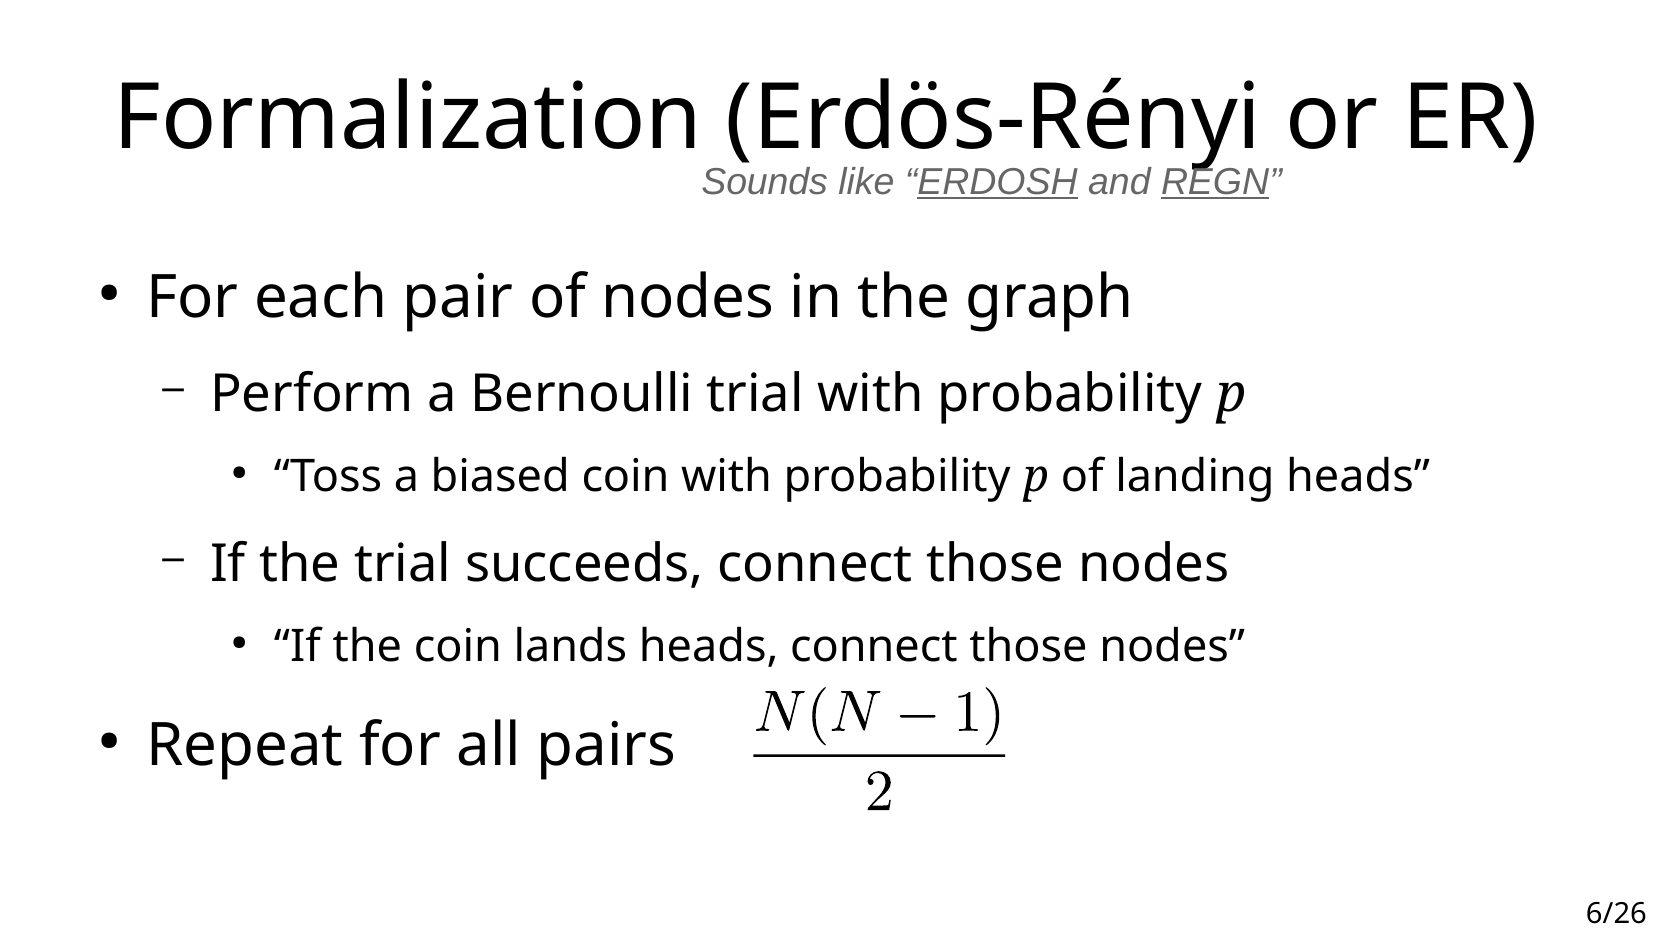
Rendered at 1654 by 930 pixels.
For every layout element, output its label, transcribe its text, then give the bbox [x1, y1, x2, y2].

text_box [753, 687, 1006, 811]
title Formalization (Erdös-Rényi or ER) [82, 1, 1571, 225]
text_box Sounds like “ERDOSH and REGN” [686, 153, 1302, 210]
list For each pair of nodes in the graph Perform a Bernoulli trial with probability p “Toss a biased coin with probability p of landing heads” If the trial succeeds, connect those nodes “If the coin lands heads, connect those nodes” Repeat for all pairs [82, 252, 1571, 793]
